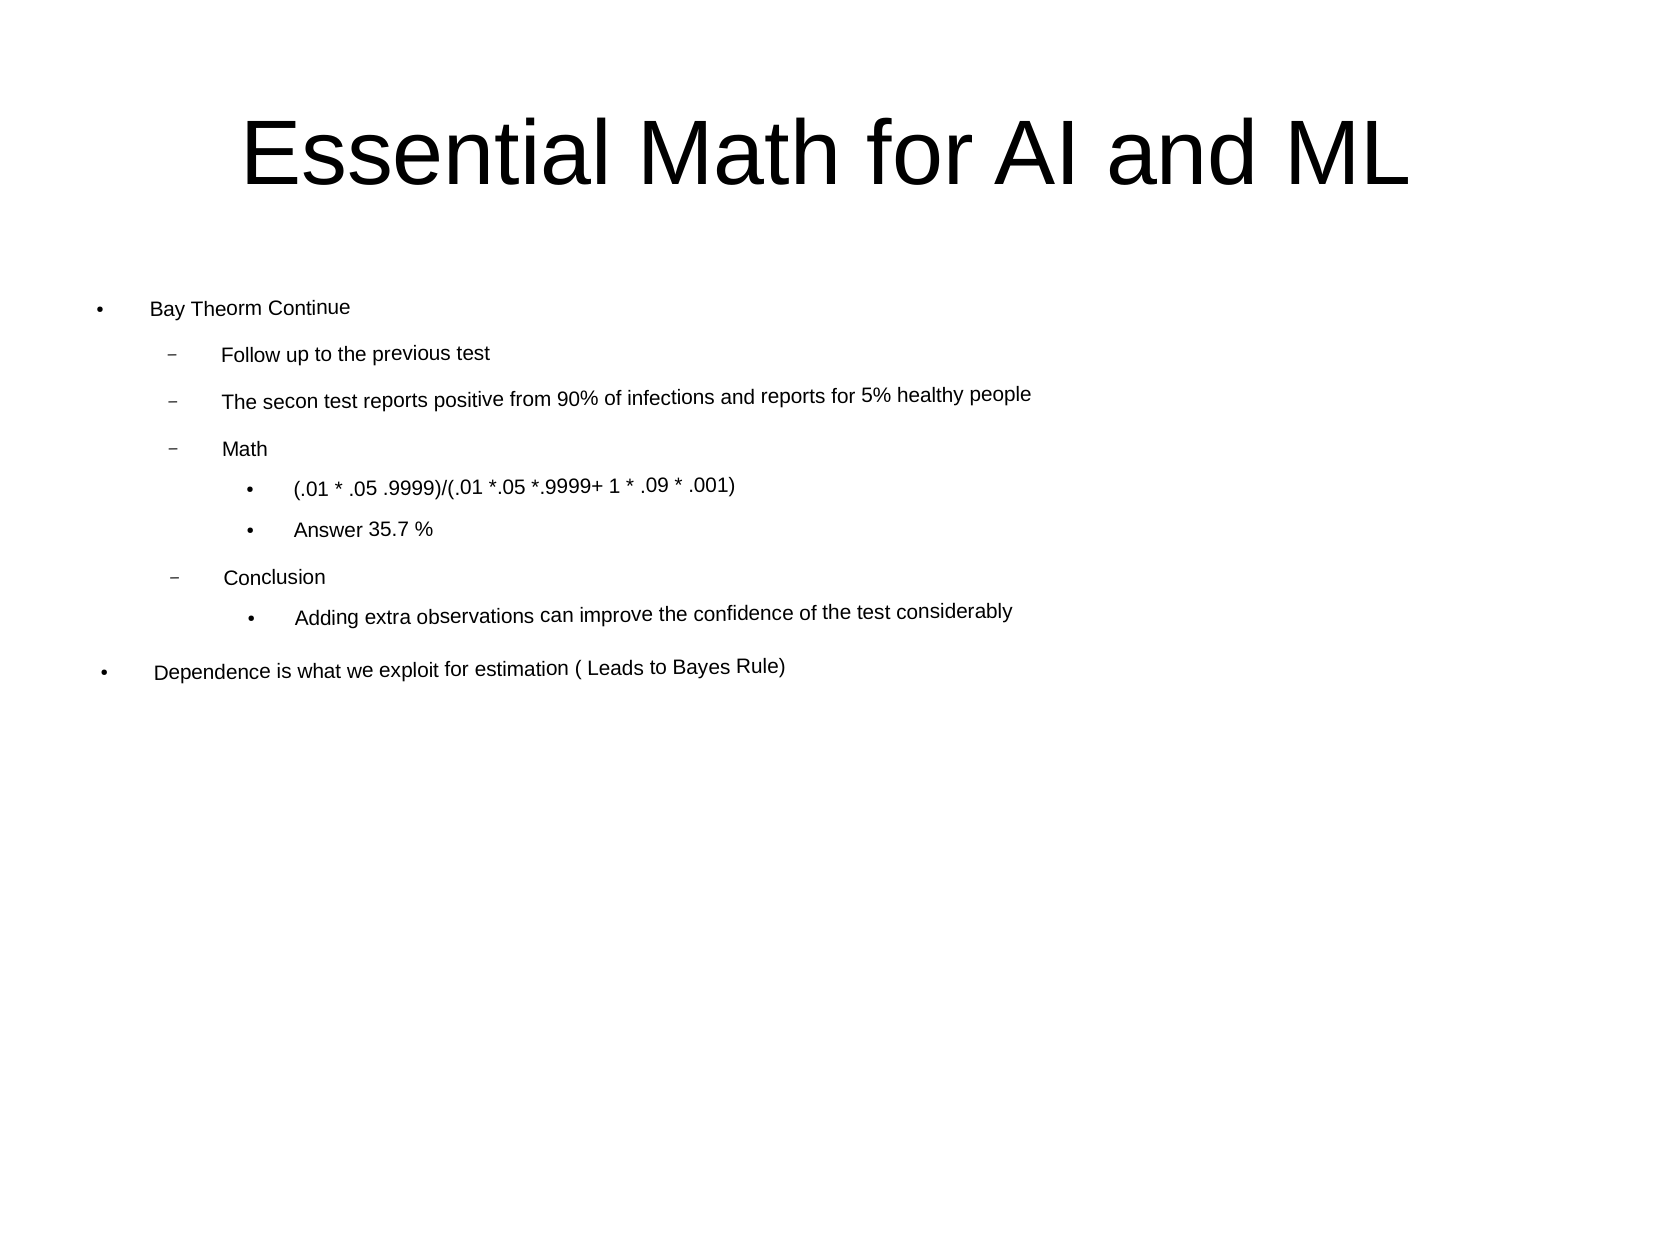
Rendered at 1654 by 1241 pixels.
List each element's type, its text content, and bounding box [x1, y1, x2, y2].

title Essential Math for AI and ML [82, 49, 1571, 257]
list Bay Theorm Continue Follow up to the previous test The secon test reports positive from 90% of infections and reports for 5% healthy people Math (.01 * .05 .9999)/(.01 *.05 *.9999+ 1 * .09 * .001) Answer 35.7 % Conclusion Adding extra observations can improve the confidence of the test considerably Dependence is what we exploit for estimation ( Leads to Bayes Rule) [78, 281, 1583, 1222]
